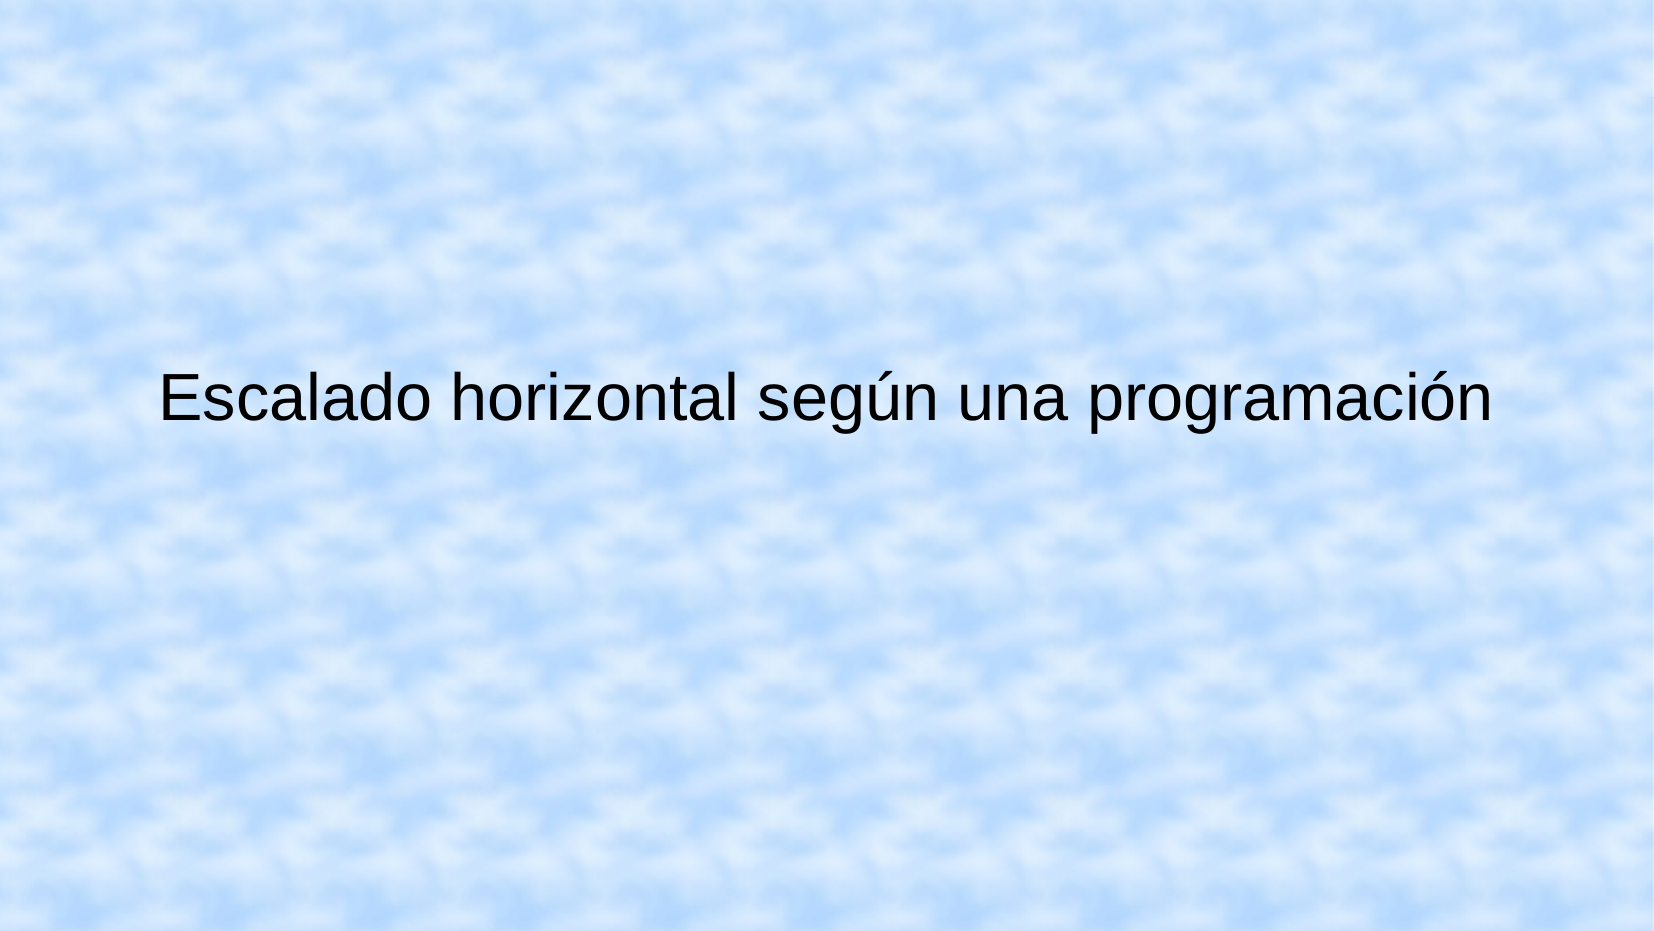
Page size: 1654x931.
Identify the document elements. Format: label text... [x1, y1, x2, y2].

subtitle Escalado horizontal según una programación [82, 36, 1571, 758]
picture [0, 0, 1654, 931]
